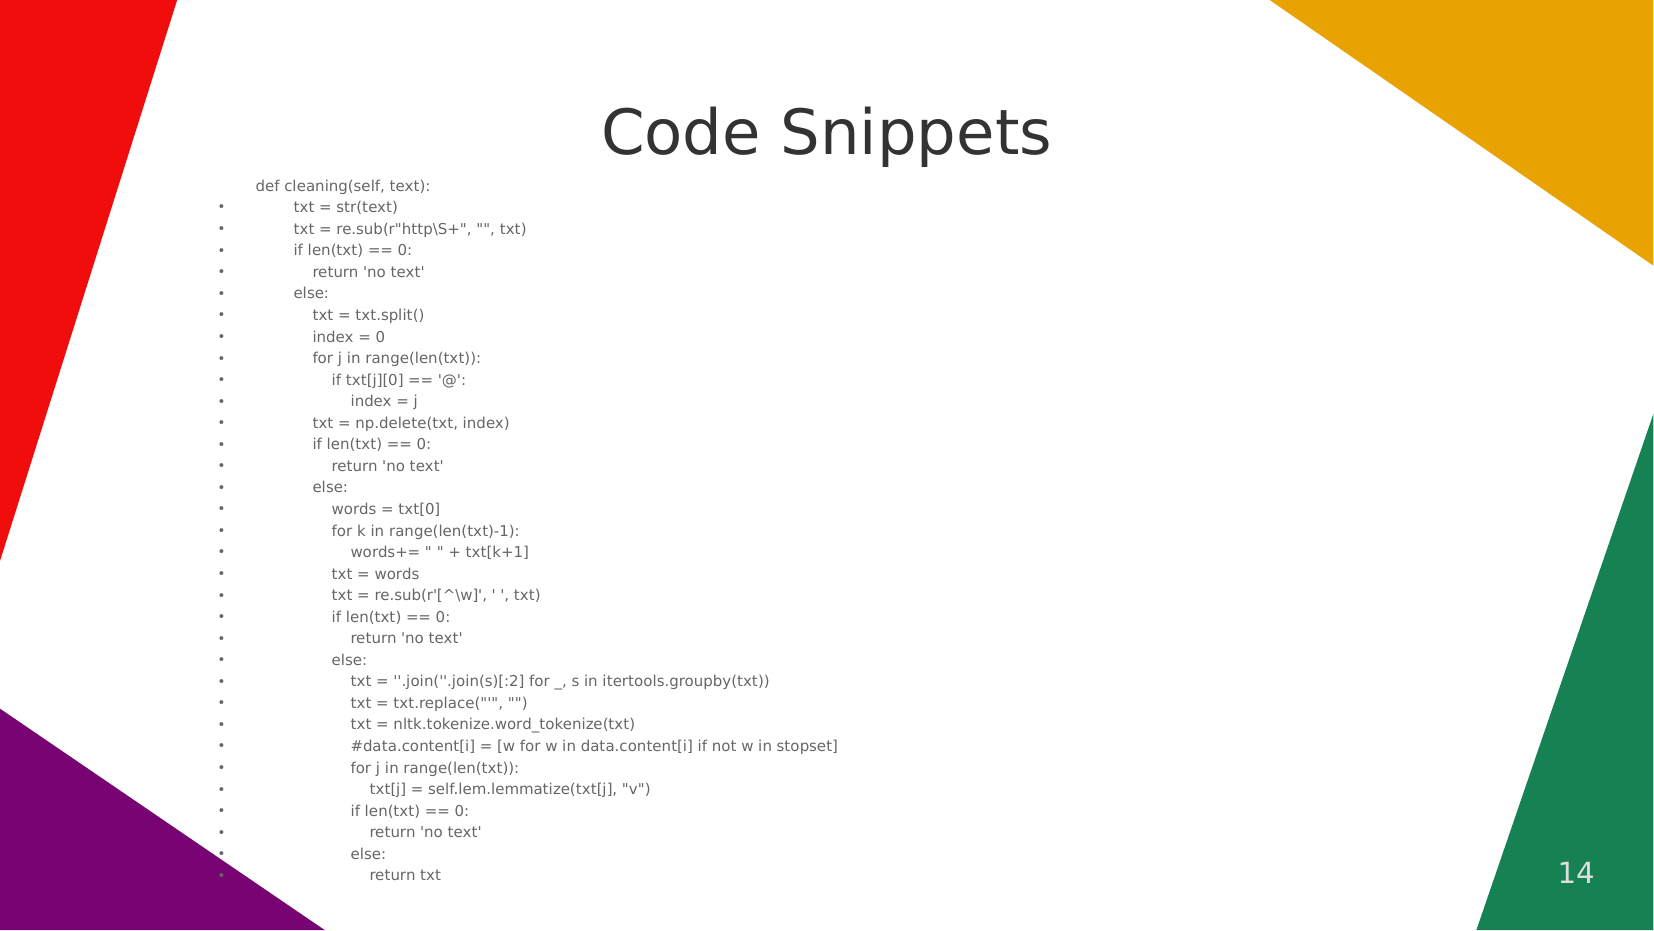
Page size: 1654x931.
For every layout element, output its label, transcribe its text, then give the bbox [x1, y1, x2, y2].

title Code Snippets [118, 59, 1536, 207]
list def cleaning(self, text): txt = str(text) txt = re.sub(r"http\S+", "", txt) if len(txt) == 0: return 'no text' else: txt = txt.split() index = 0 for j in range(len(txt)): if txt[j][0] == '@': index = j txt = np.delete(txt, index) if len(txt) == 0: return 'no text' else: words = txt[0] for k in range(len(txt)-1): words+= " " + txt[k+1] txt = words txt = re.sub(r'[^\w]', ' ', txt) if len(txt) == 0: return 'no text' else: txt = ''.join(''.join(s)[:2] for _, s in itertools.groupby(txt)) txt = txt.replace("'", "") txt = nltk.tokenize.word_tokenize(txt) #data.content[i] = [w for w in data.content[i] if not w in stopset] for j in range(len(txt)): txt[j] = self.lem.lemmatize(txt[j], "v") if len(txt) == 0: return 'no text' else: return txt [206, 177, 1506, 886]
